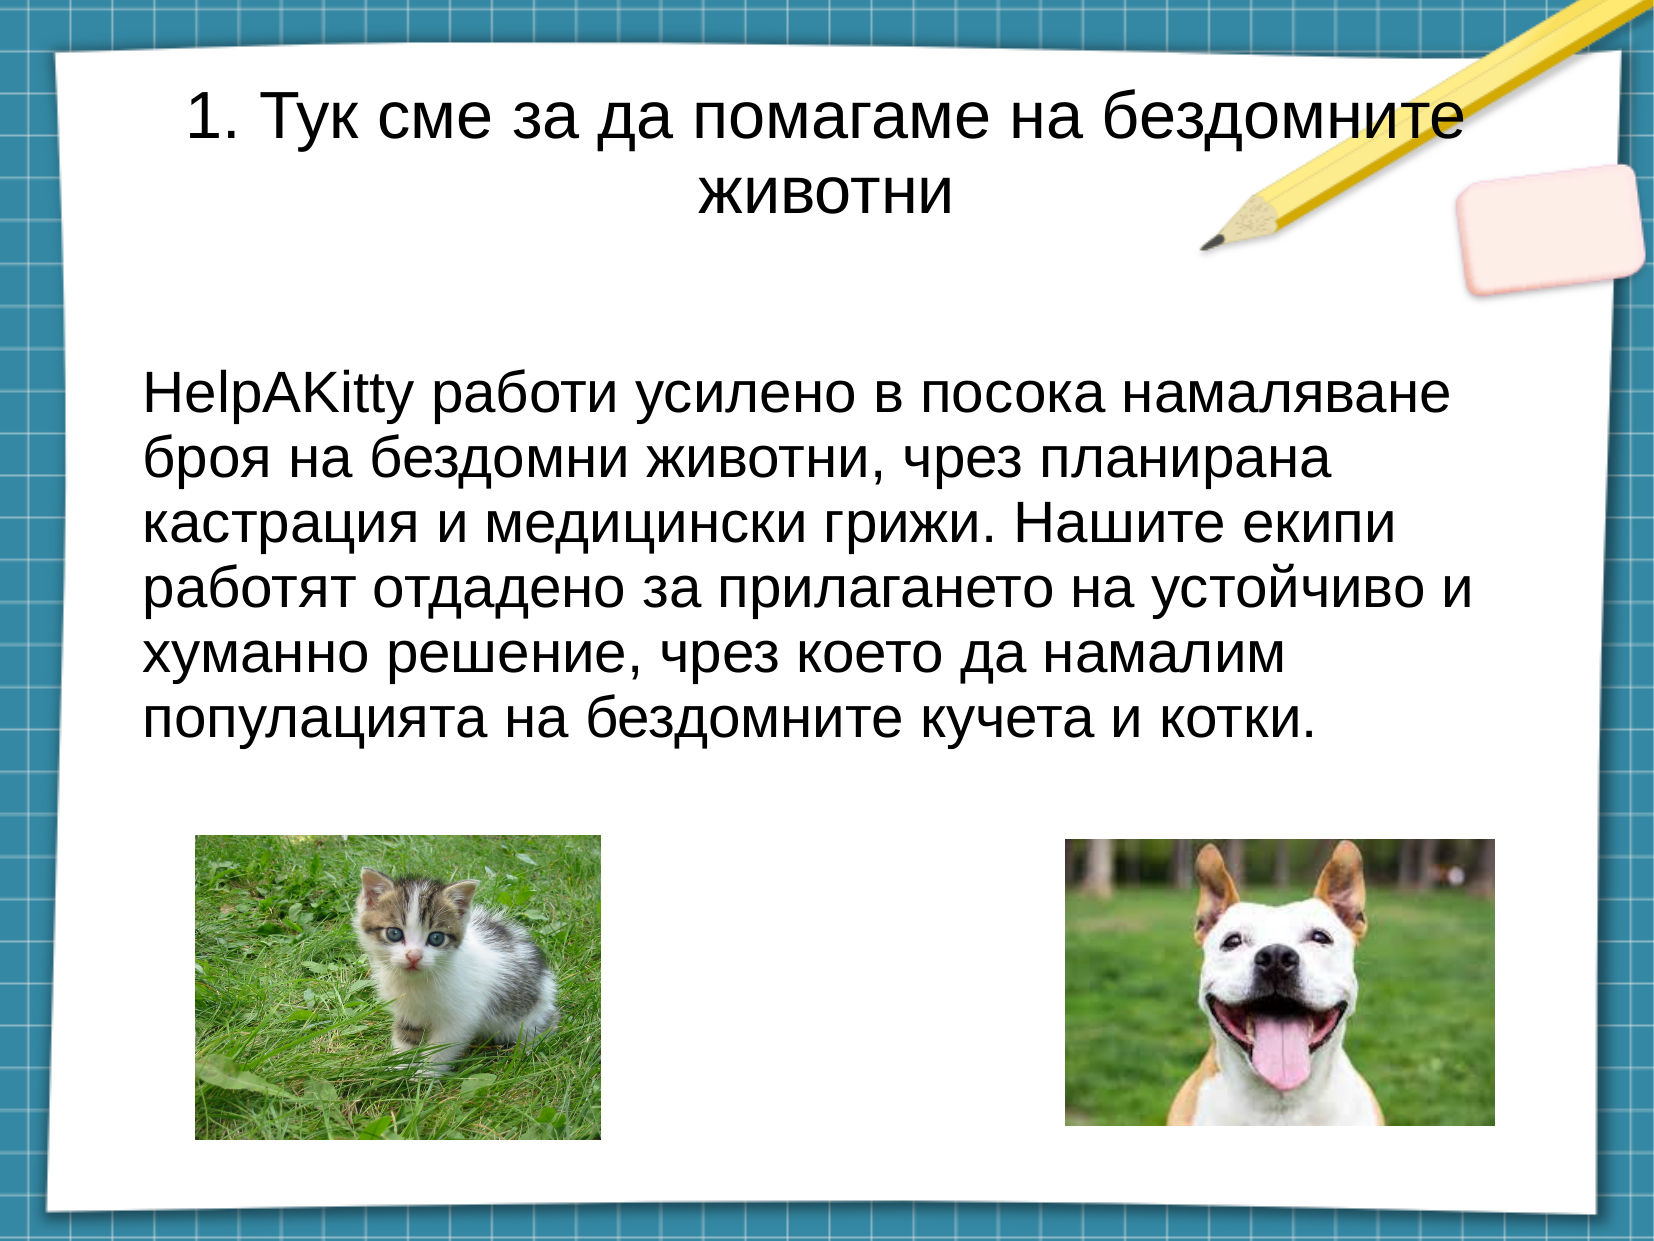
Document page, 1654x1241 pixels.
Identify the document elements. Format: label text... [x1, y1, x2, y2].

picture [0, 0, 1654, 1241]
list HelpAKitty работи усилено в посока намаляване броя на бездомни животни, чрез планирана кастрация и медицински грижи. Нашите екипи работят отдадено за прилагането на устойчиво и хуманно решение, чрез което да намалим популацията на бездомните кучета и котки. [71, 360, 1561, 1080]
title 1. Тук сме за да помагаме на бездомните животни [82, 49, 1571, 257]
